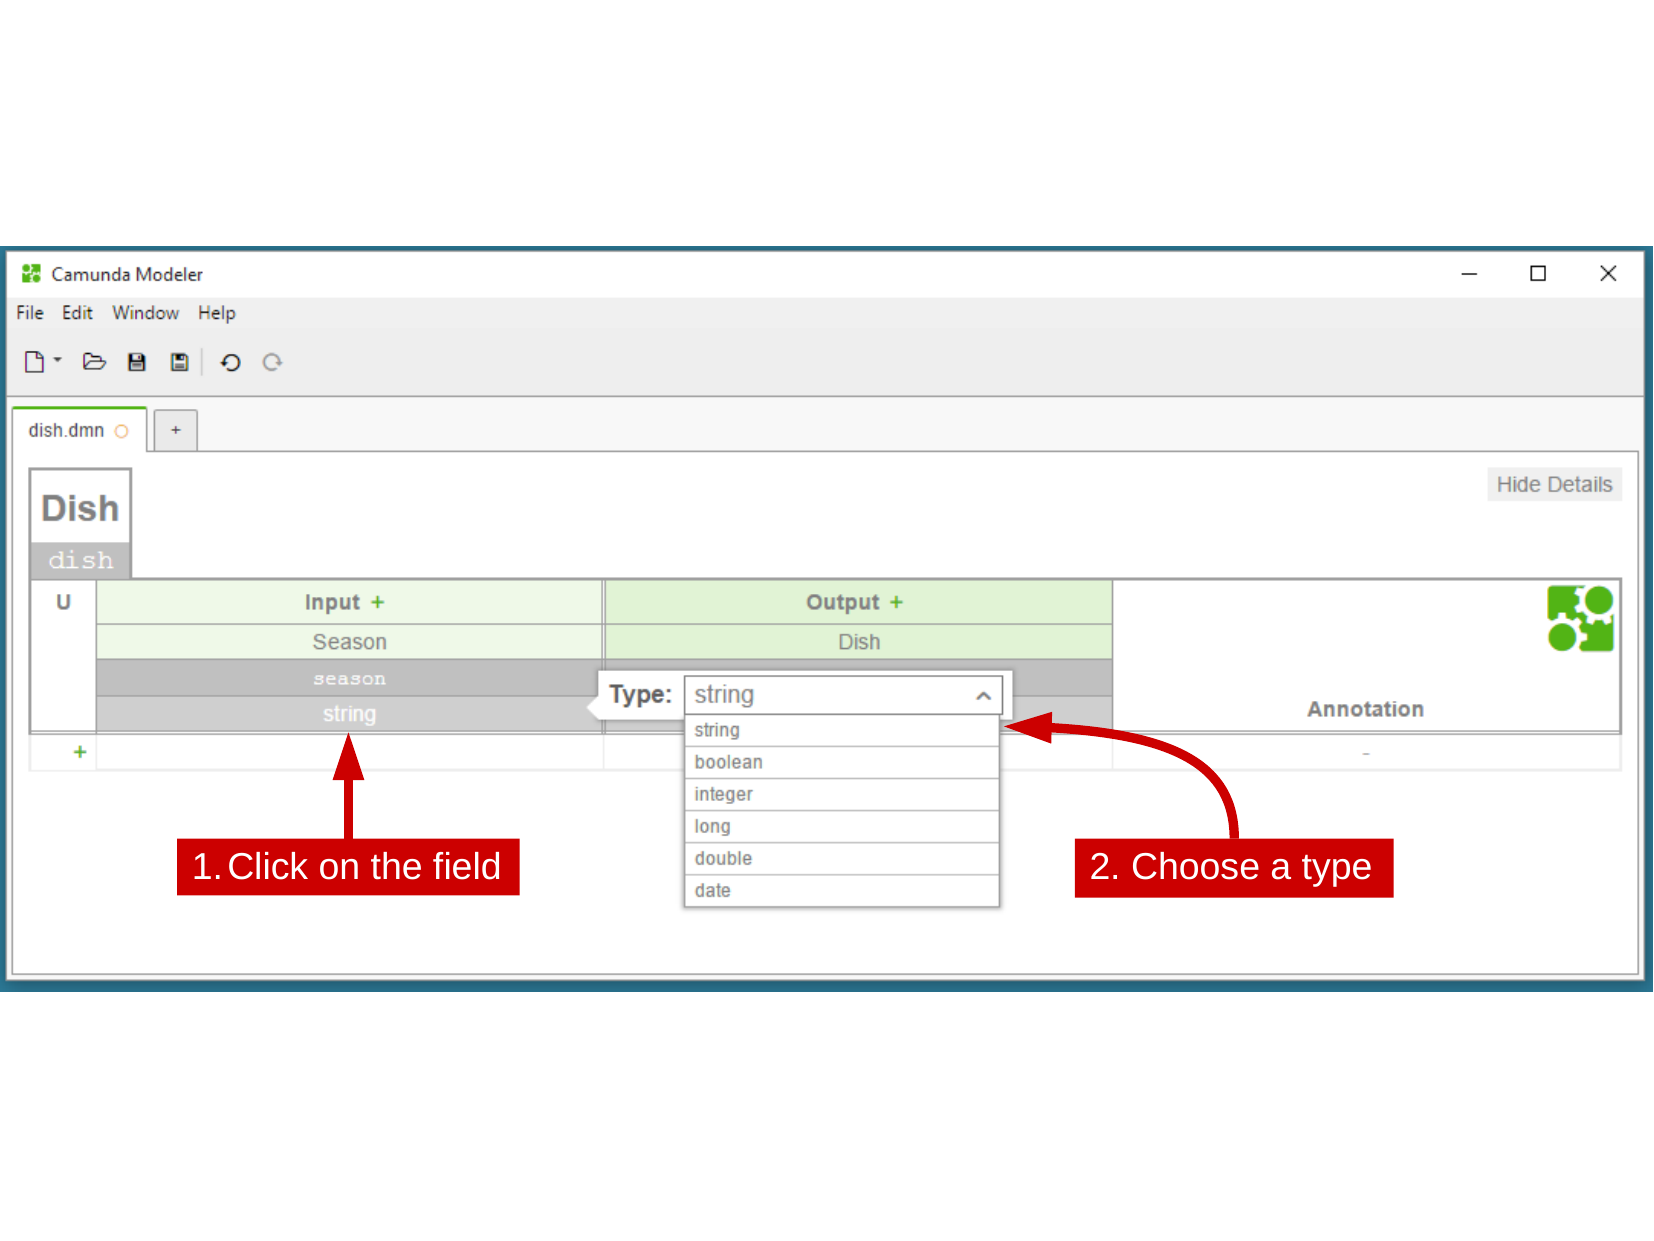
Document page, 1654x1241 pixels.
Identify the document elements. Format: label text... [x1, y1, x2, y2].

text_box 2. Choose a type [1074, 838, 1394, 896]
text_box Click on the field [177, 838, 520, 896]
picture [0, 246, 1653, 992]
